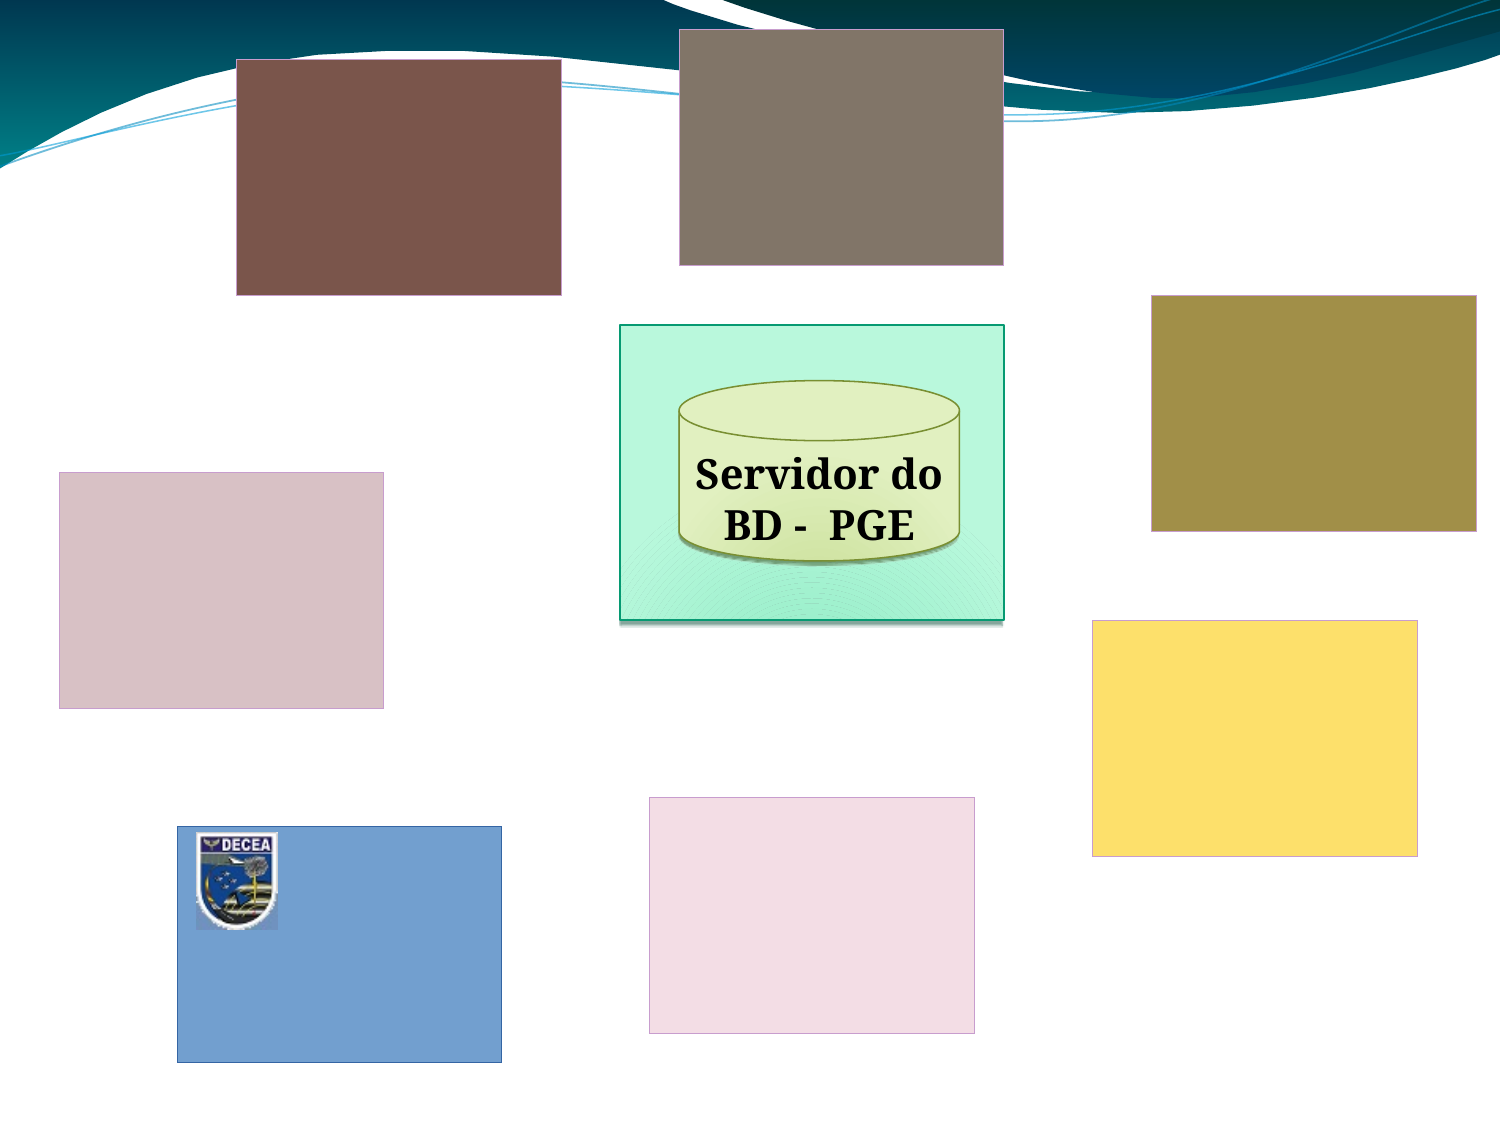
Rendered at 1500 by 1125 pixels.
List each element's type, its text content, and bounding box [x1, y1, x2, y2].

text_box [59, 472, 384, 709]
text_box [1092, 620, 1418, 857]
text_box [177, 826, 502, 1063]
text_box [236, 59, 562, 296]
picture [196, 832, 278, 930]
text_box [649, 797, 975, 1034]
text_box [1151, 295, 1477, 532]
text_box [679, 29, 1004, 266]
text_box Servidor do BD - PGE [679, 380, 960, 561]
text_box [622, 327, 1002, 618]
